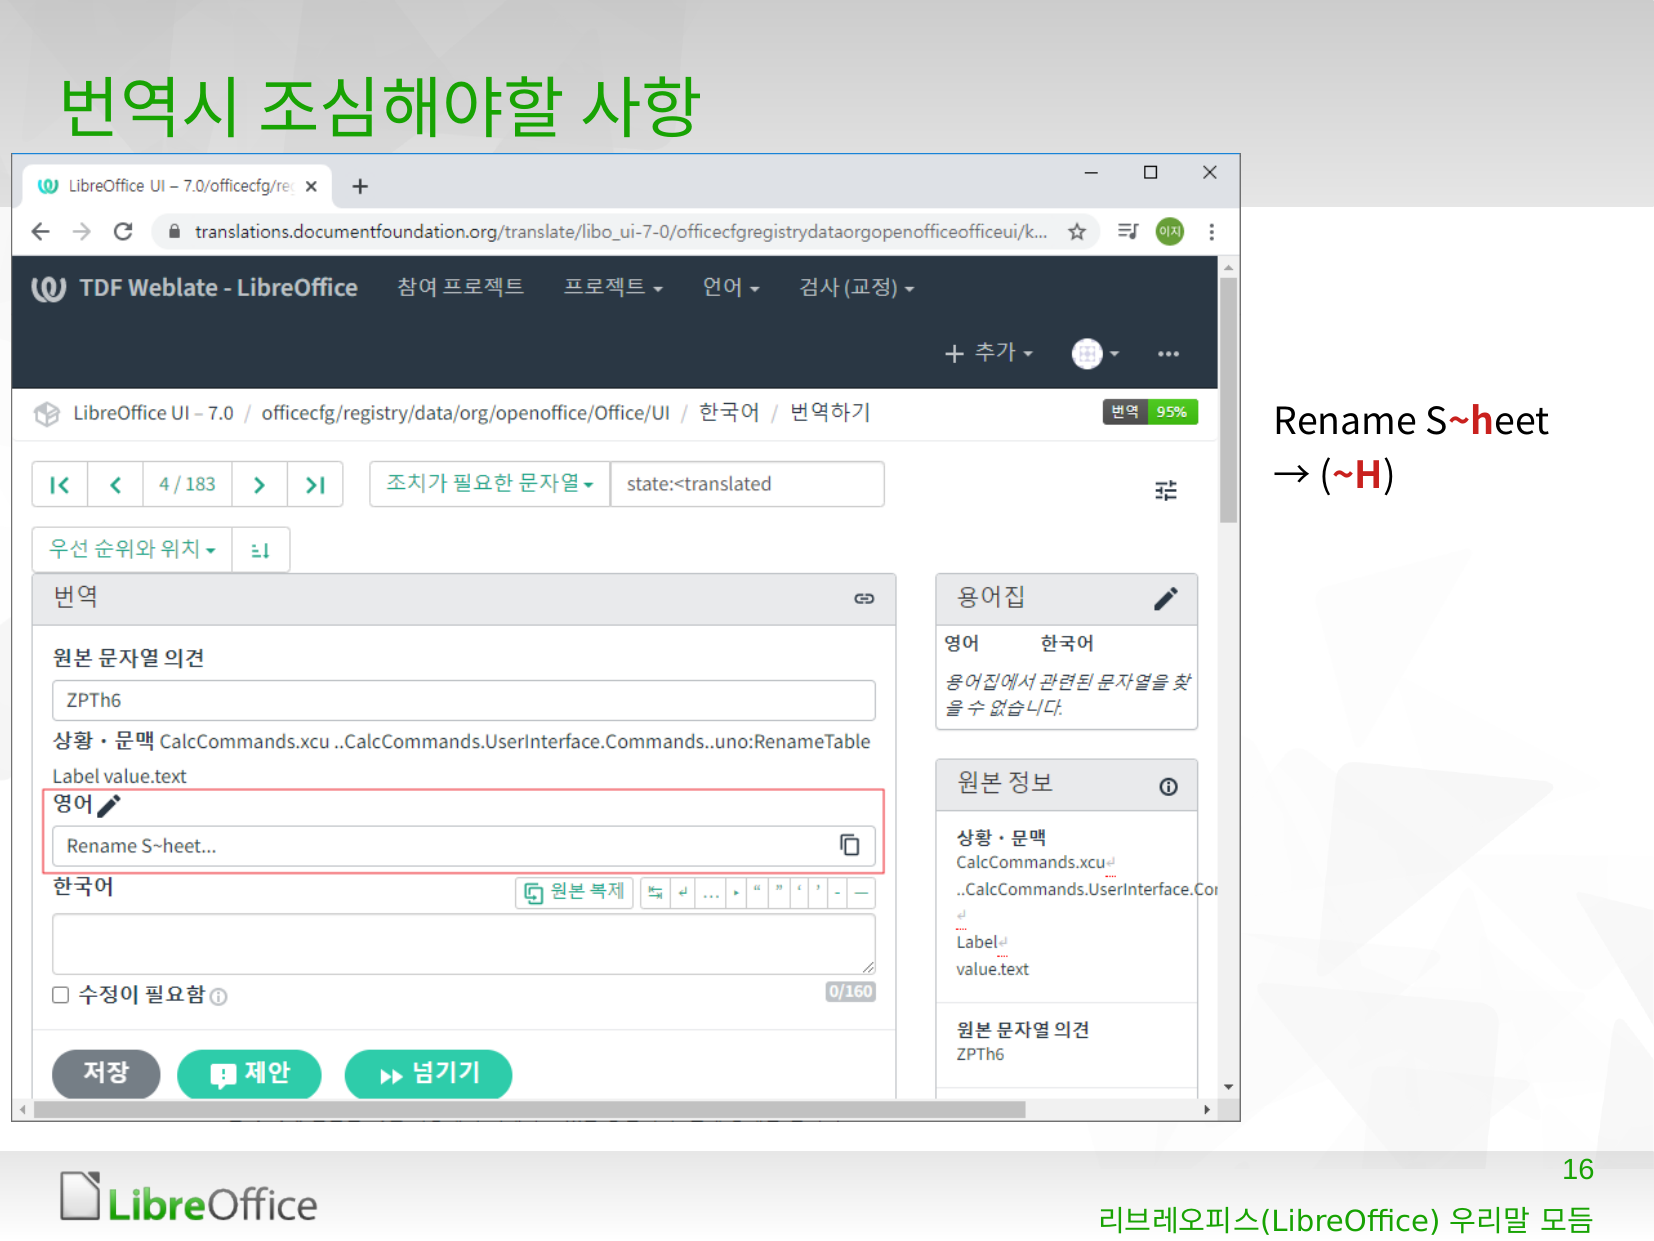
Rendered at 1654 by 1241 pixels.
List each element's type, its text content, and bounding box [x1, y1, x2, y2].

picture [41, 1152, 337, 1240]
text_box Rename S~heet → (~H) [1259, 383, 1654, 510]
picture [0, 0, 1654, 1169]
title 번역시 조심해야할 사항 [59, 29, 1595, 178]
